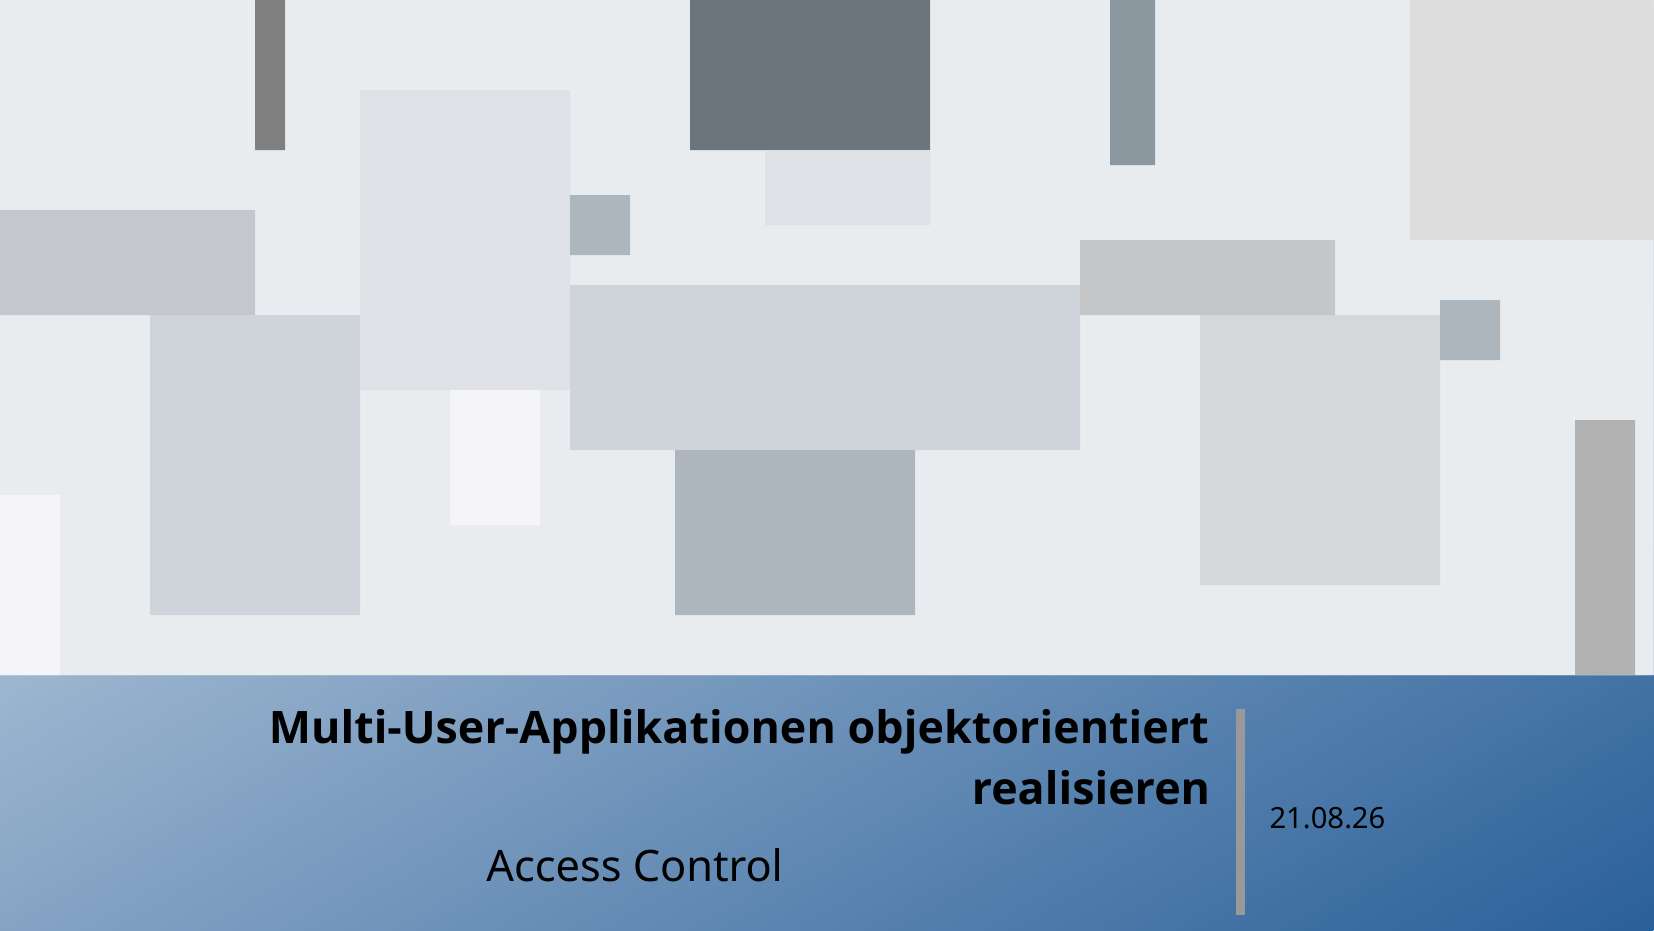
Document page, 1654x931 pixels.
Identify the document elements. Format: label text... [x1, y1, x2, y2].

subtitle Access Control [59, 835, 1211, 895]
title Multi-User-Applikationen objektorientiert realisieren [59, 694, 1211, 819]
